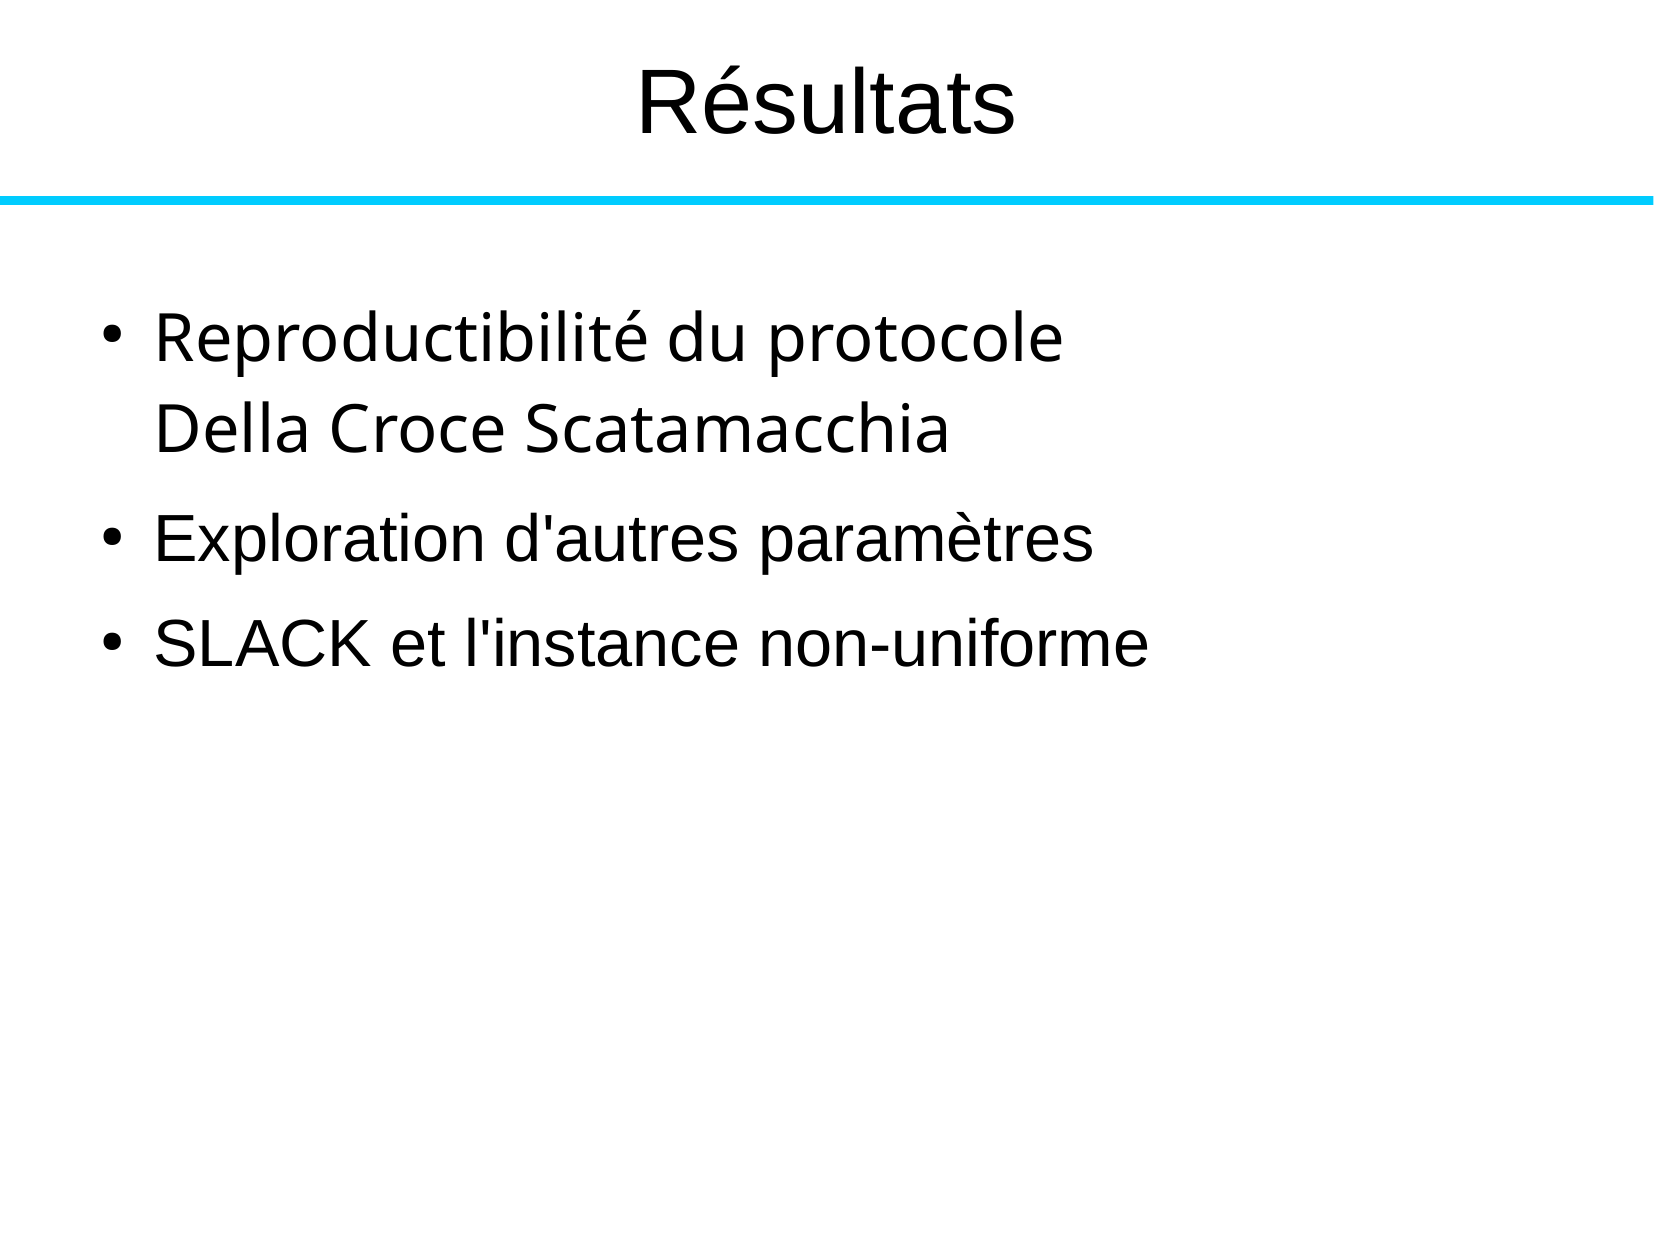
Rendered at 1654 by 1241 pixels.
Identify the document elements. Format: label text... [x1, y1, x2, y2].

title Résultats [82, 31, 1571, 172]
list Reproductibilité du protocole Della Croce Scatamacchia Exploration d'autres paramètres SLACK et l'instance non-uniforme [82, 290, 1571, 1010]
